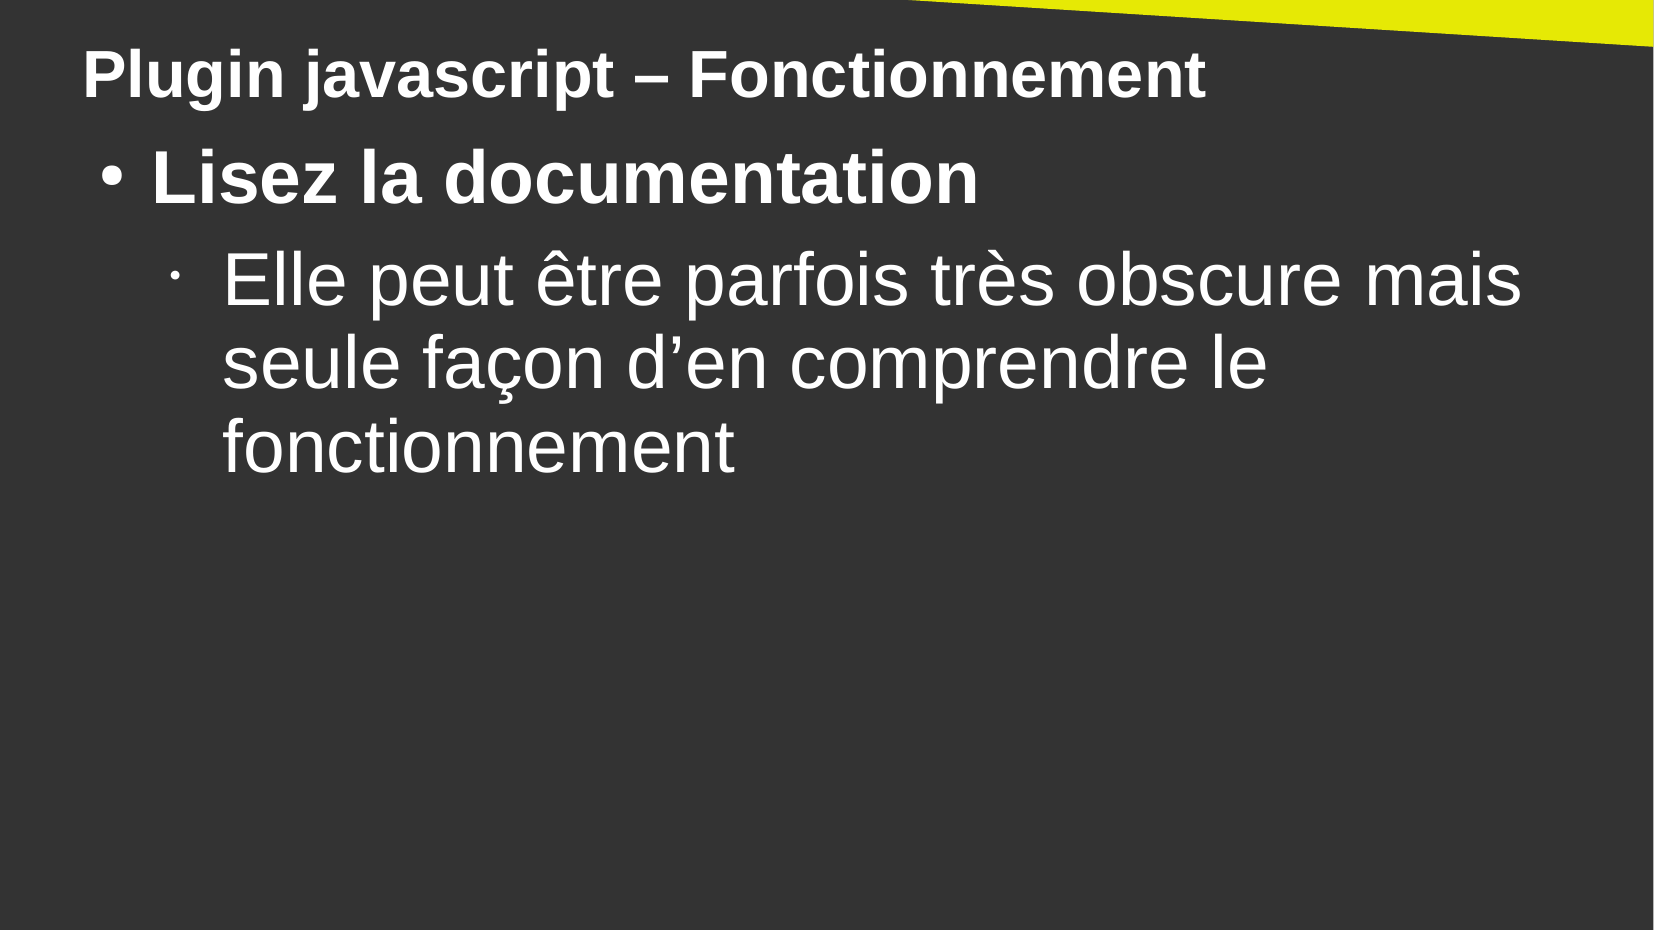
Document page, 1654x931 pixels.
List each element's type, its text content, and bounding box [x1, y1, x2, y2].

text_box [908, 0, 1654, 47]
list Lisez la documentation Elle peut être parfois très obscure mais seule façon d’en comprendre le fonctionnement [80, 135, 1620, 709]
title Plugin javascript – Fonctionnement [82, 37, 1571, 114]
